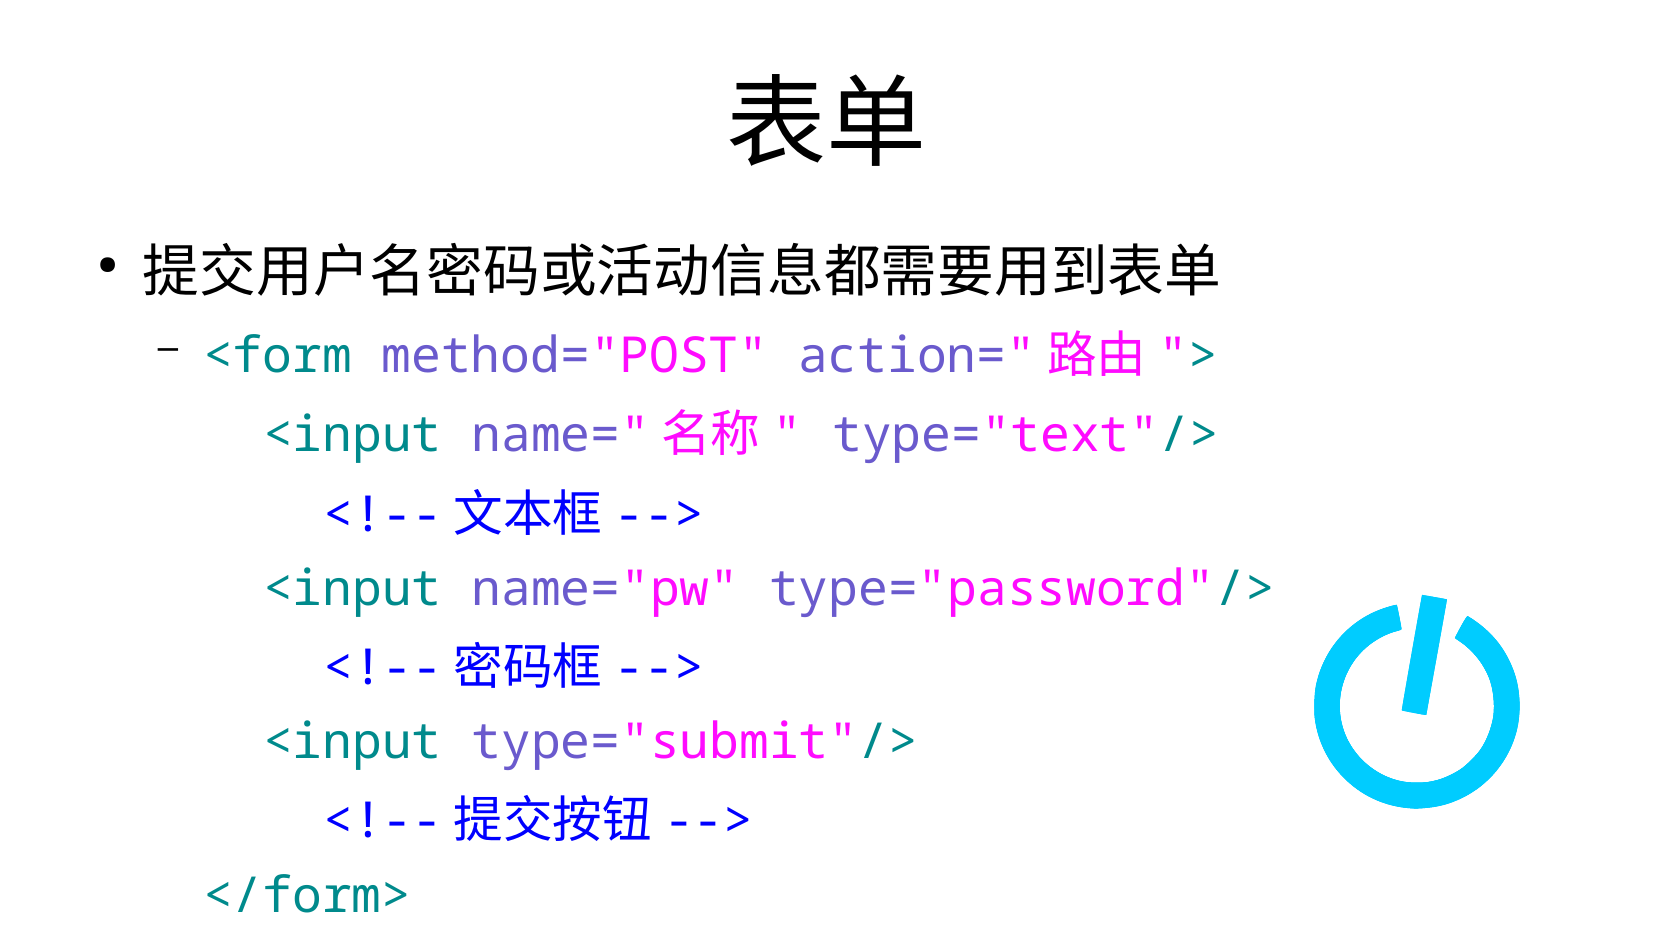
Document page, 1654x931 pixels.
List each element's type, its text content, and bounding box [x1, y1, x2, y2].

list 提交用户名密码或活动信息都需要用到表单 <form method="POST" action="路由"> <input name="名称" type="text"/> <!--文本框--> <input name="pw" type="password"/> <!--密码框--> <input type="submit"/> <!--提交按钮--> </form> [82, 217, 1571, 931]
title 表单 [82, 37, 1571, 193]
